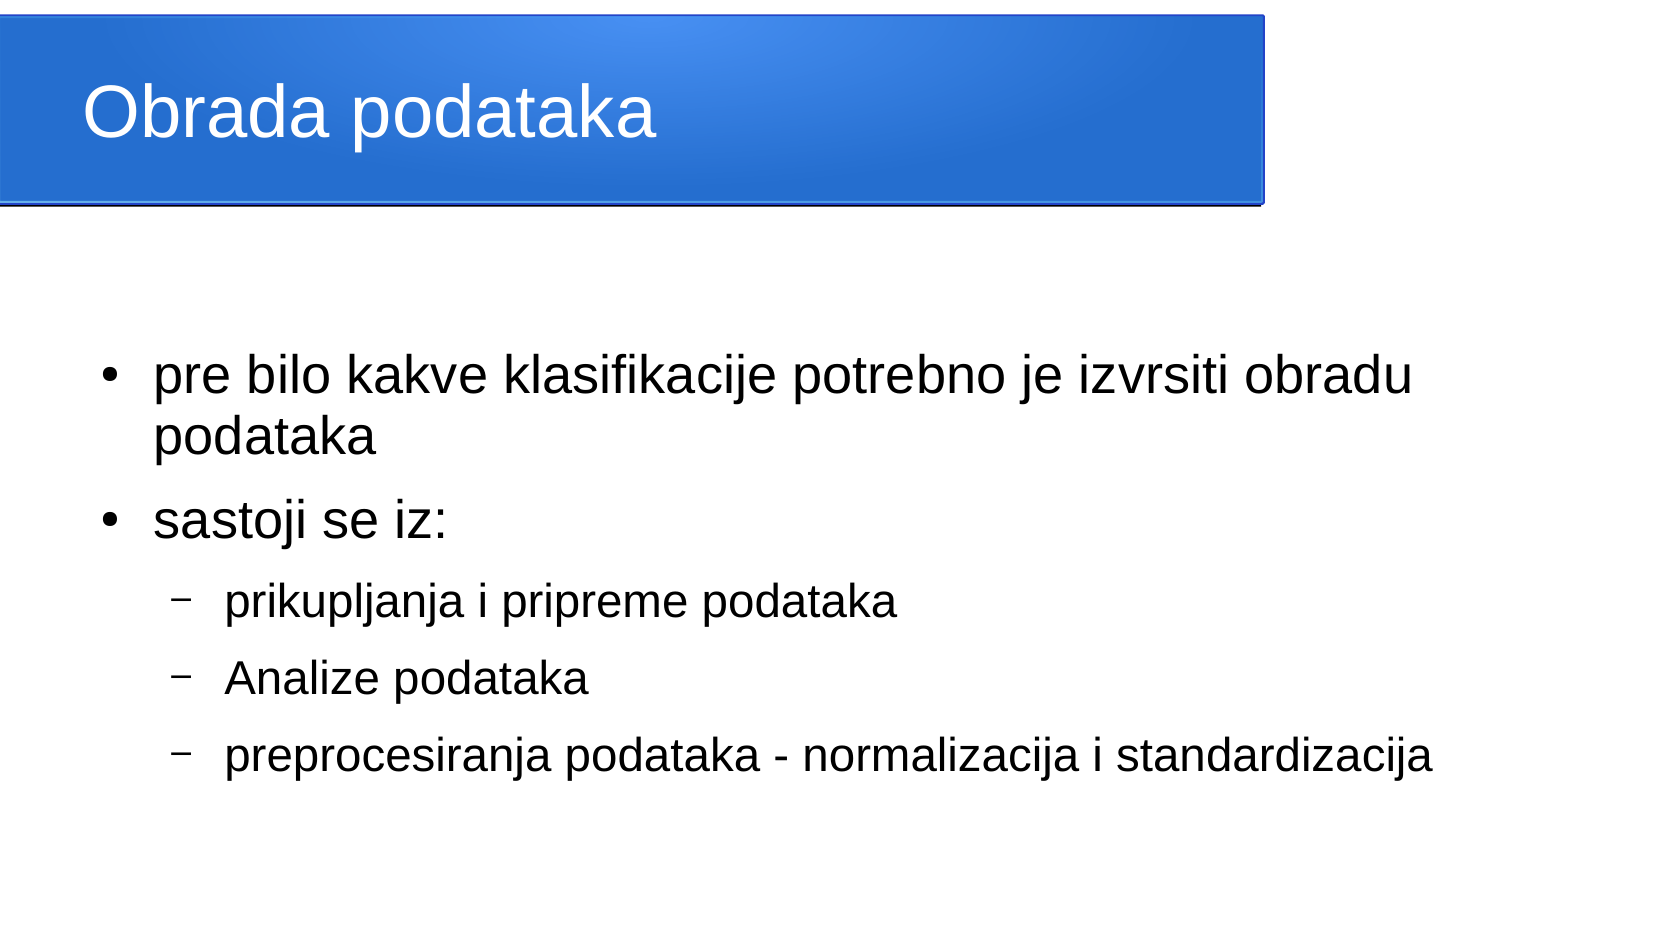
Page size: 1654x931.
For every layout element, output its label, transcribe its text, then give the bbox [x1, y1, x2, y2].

list pre bilo kakve klasifikacije potrebno je izvrsiti obradu podataka sastoji se iz: prikupljanja i pripreme podataka Analize podataka preprocesiranja podataka - normalizacija i standardizacija [82, 345, 1571, 885]
title Obrada podataka [82, 35, 1235, 189]
